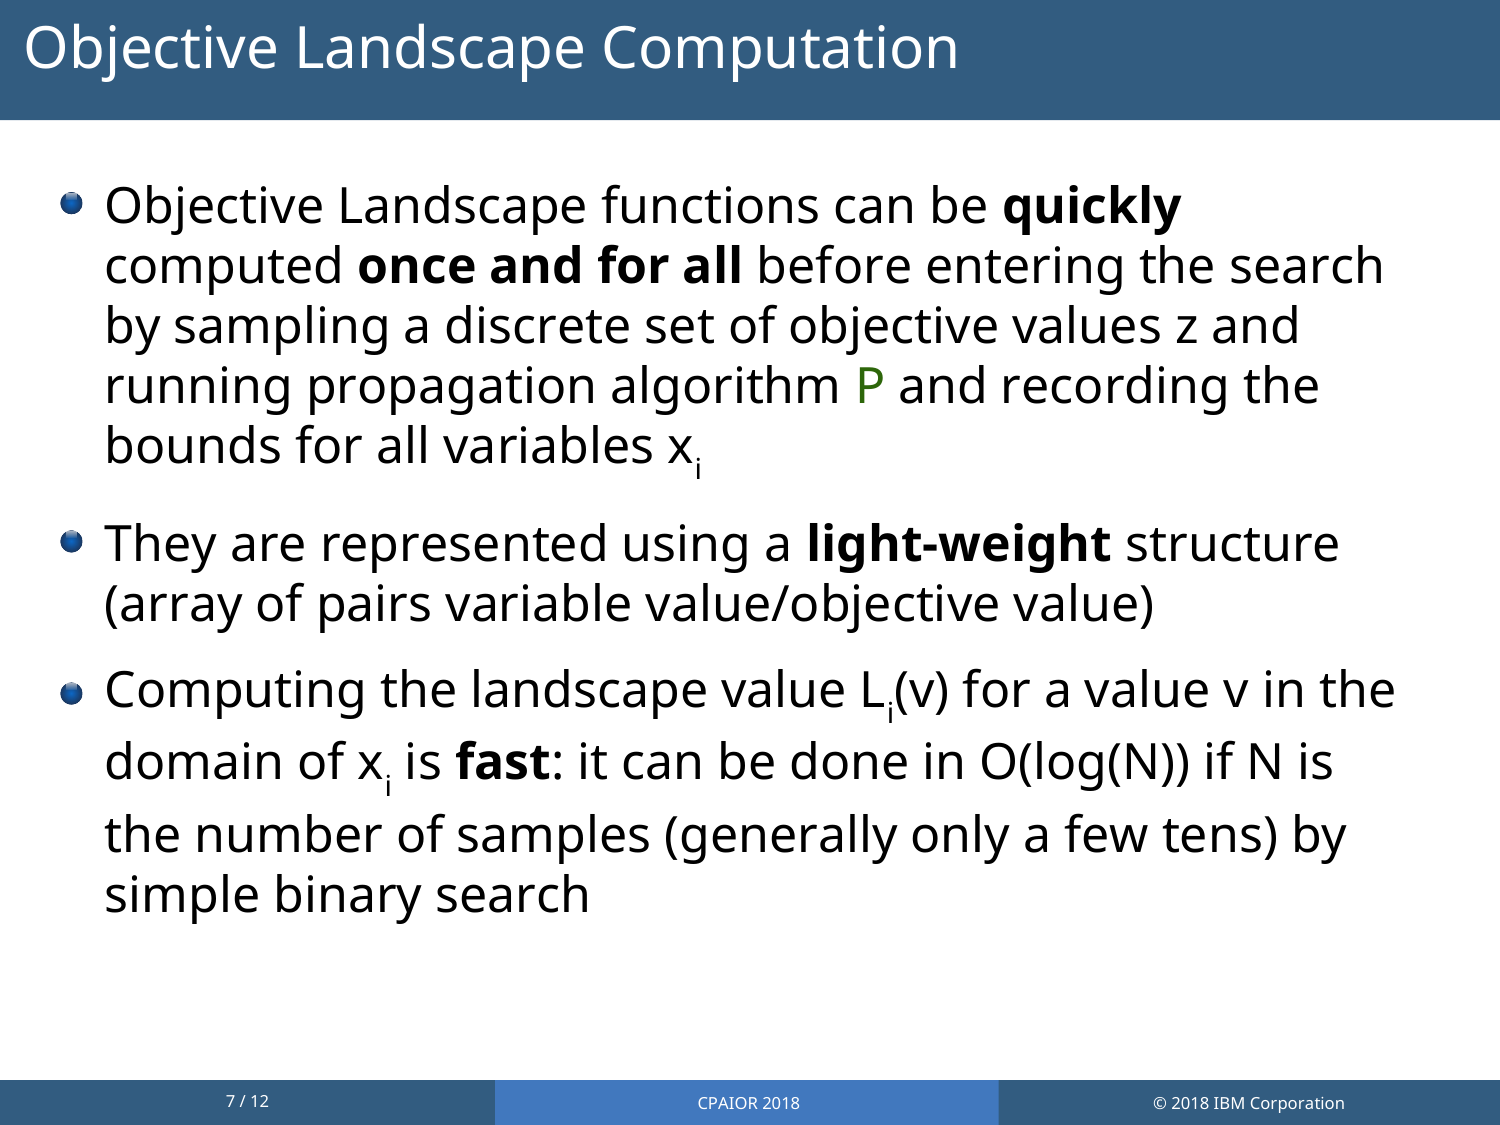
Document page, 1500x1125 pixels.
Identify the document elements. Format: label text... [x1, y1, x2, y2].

title Objective Landscape Computation [0, 0, 1500, 121]
list Objective Landscape functions can be quickly computed once and for all before entering the search by sampling a discrete set of objective values z and running propagation algorithm P and recording the bounds for all variables xi They are represented using a light-weight structure (array of pairs variable value/objective value) Computing the landscape value Li(v) for a value v in the domain of xi is fast: it can be done in O(log(N)) if N is the number of samples (generally only a few tens) by simple binary search [45, 165, 1441, 1036]
